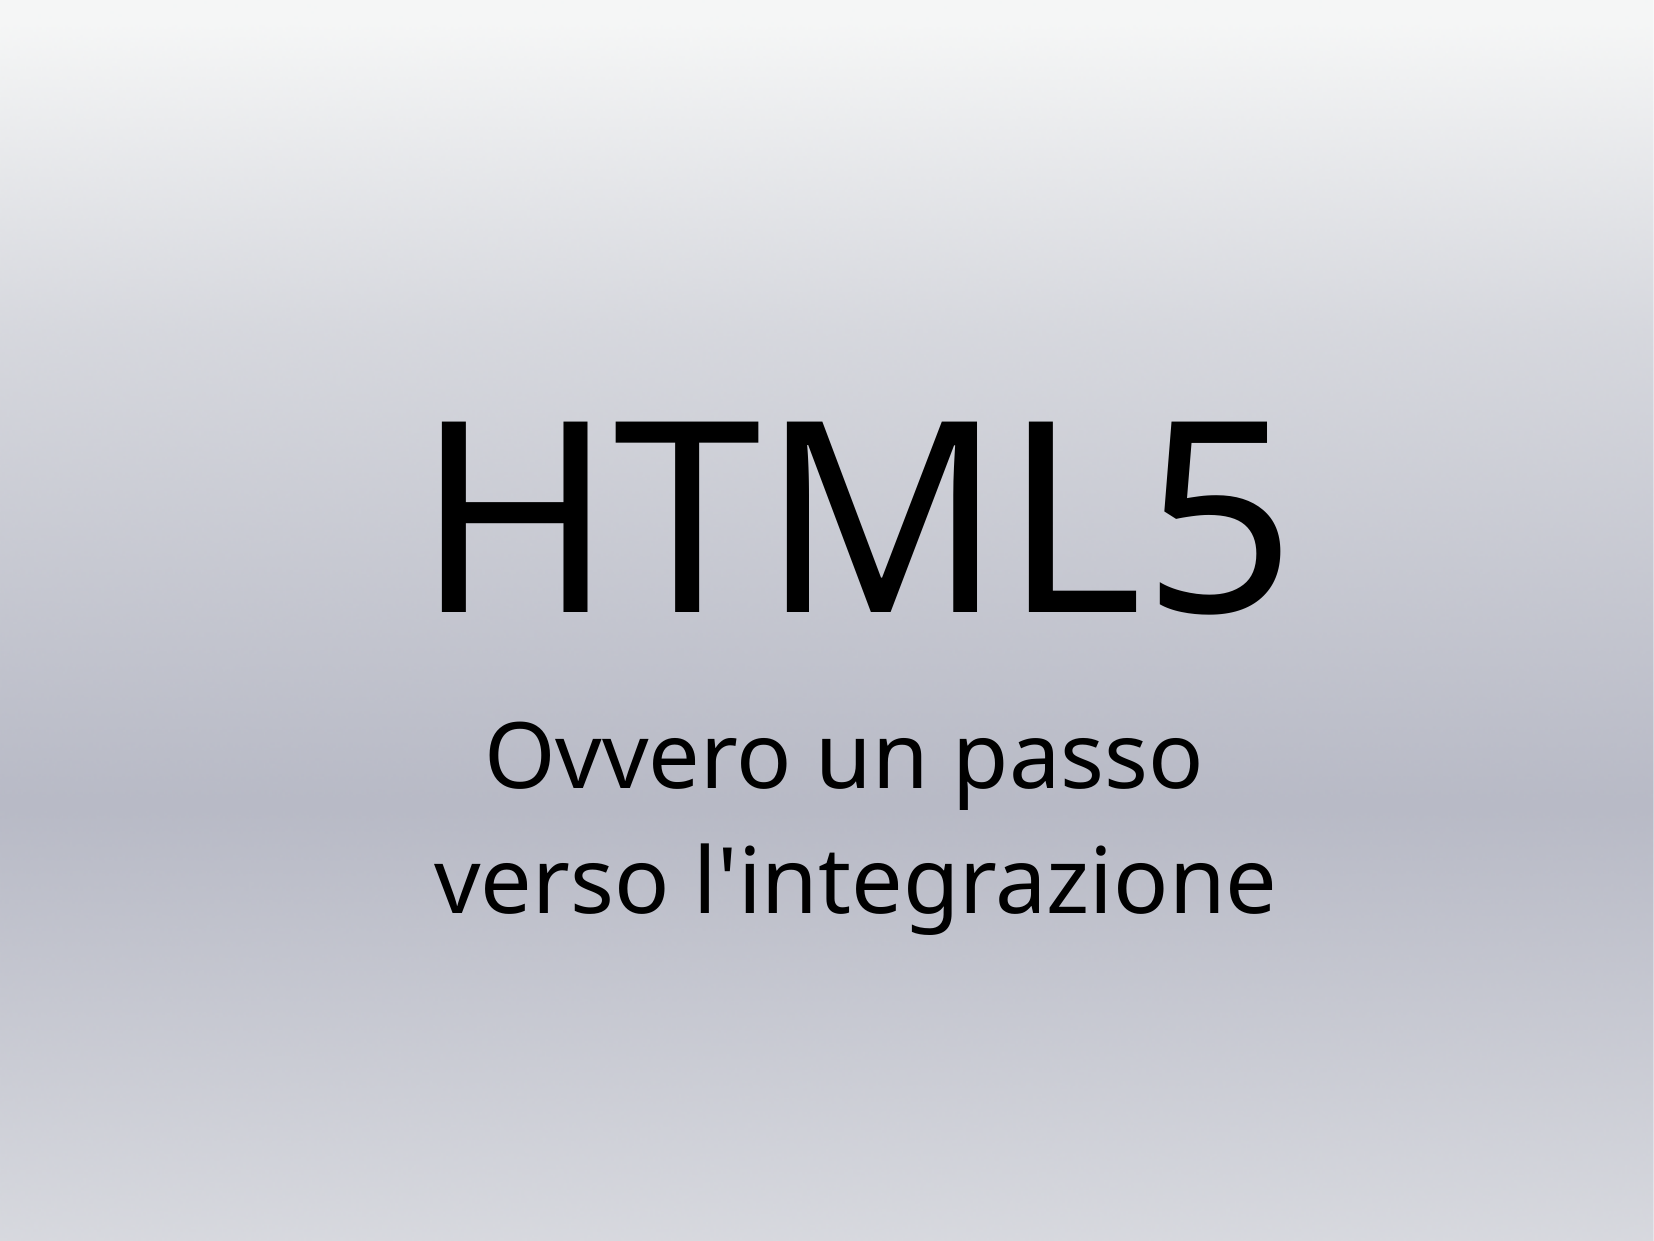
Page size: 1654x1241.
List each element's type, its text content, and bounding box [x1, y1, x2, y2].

text_box HTML5 Ovvero un passo verso l'integrazione [401, 319, 1188, 964]
picture [0, 0, 1654, 1241]
